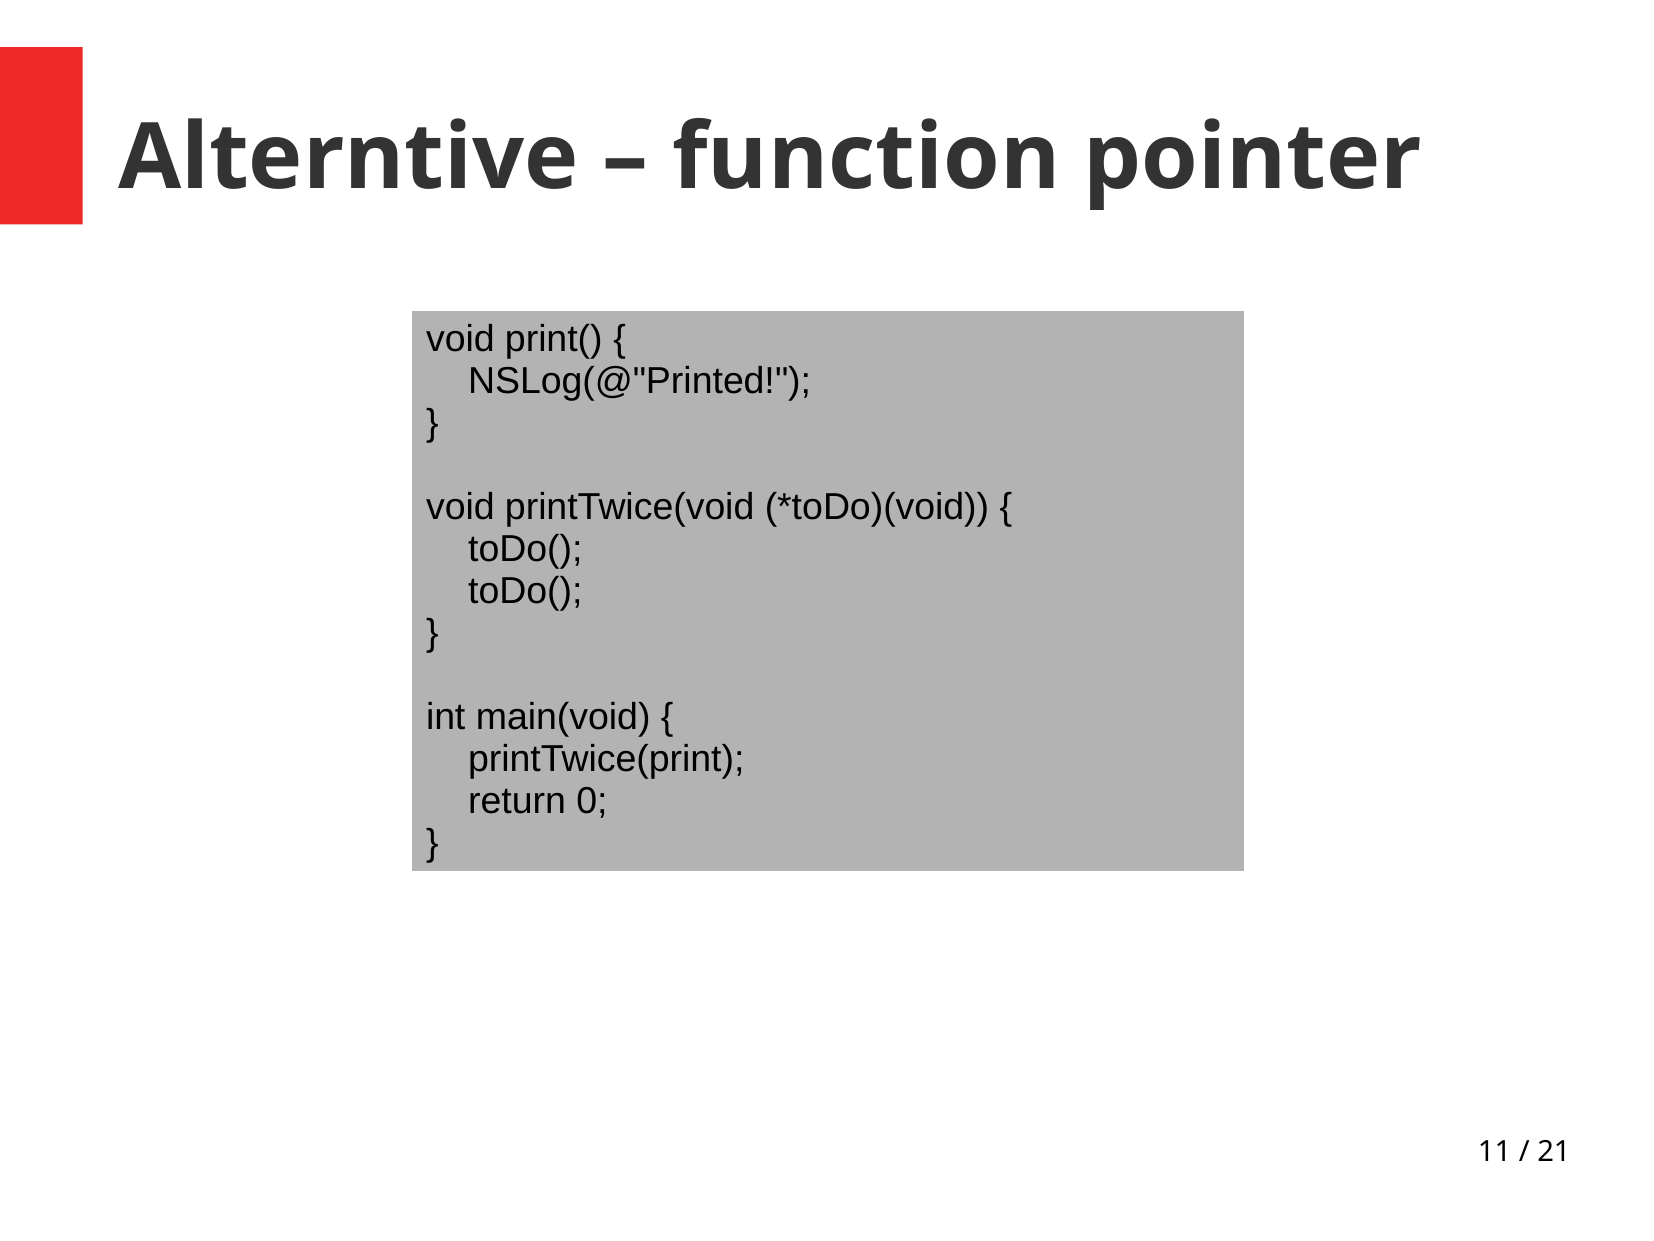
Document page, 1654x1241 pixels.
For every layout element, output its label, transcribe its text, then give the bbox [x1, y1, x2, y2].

table_header void print() { NSLog(@"Printed!"); } void printTwice(void (*toDo)(void)) { toDo(); toDo(); } int main(void) { printTwice(print); return 0; } [412, 311, 1244, 871]
title Alterntive – function pointer [118, 49, 1571, 257]
